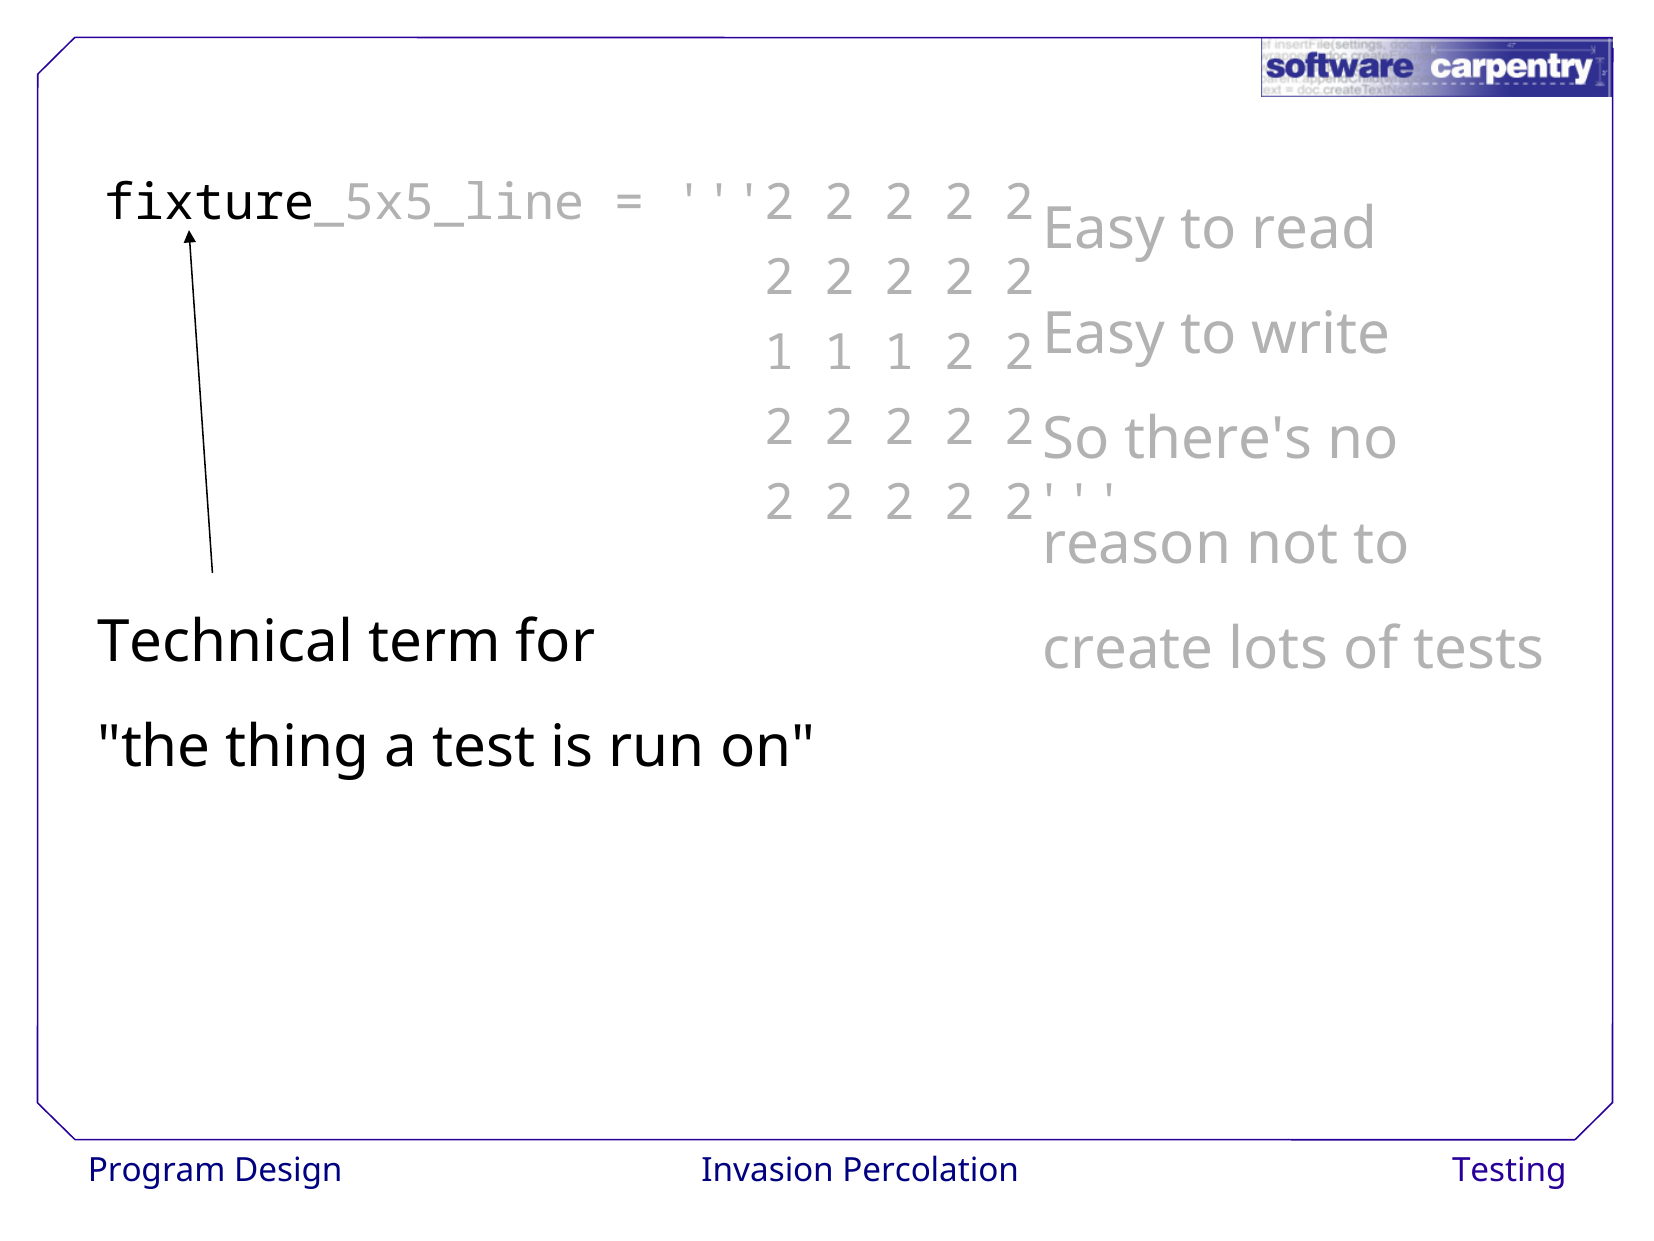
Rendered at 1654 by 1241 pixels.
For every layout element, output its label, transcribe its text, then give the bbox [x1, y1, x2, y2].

text_box fixture_5x5_line = '''2 2 2 2 2 2 2 2 2 2 1 1 1 2 2 2 2 2 2 2 2 2 2 2 2''' [89, 147, 1027, 550]
text_box Easy to read Easy to write So there's no reason not to create lots of tests [1027, 147, 1568, 688]
text_box Technical term for "the thing a test is run on" [82, 560, 839, 787]
picture [1261, 39, 1613, 97]
